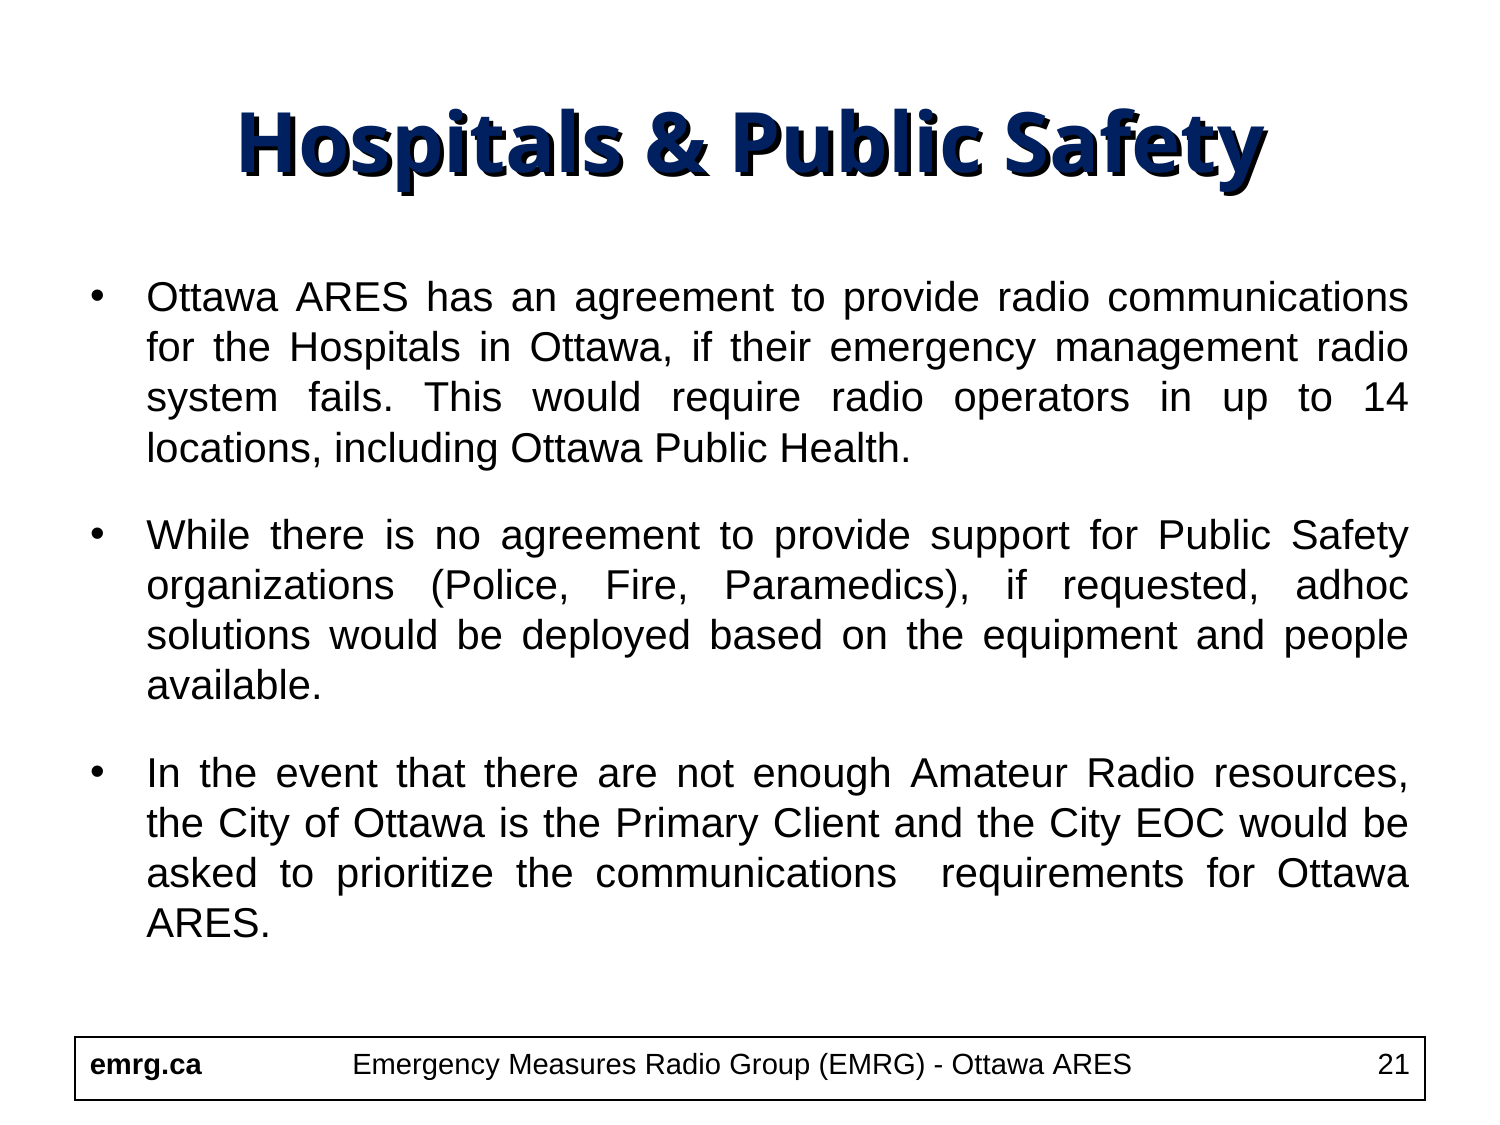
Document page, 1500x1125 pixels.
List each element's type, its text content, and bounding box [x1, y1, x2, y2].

title Hospitals & Public Safety [75, 45, 1426, 233]
text_box Emergency Measures Radio Group (EMRG) - Ottawa ARES [247, 1037, 1238, 1103]
text_box <number> [1246, 1037, 1426, 1103]
list Ottawa ARES has an agreement to provide radio communications for the Hospitals in Ottawa, if their emergency management radio system fails. This would require radio operators in up to 14 locations, including Ottawa Public Health. While there is no agreement to provide support for Public Safety organizations (Police, Fire, Paramedics), if requested, adhoc solutions would be deployed based on the equipment and people available. In the event that there are not enough Amateur Radio resources, the City of Ottawa is the Primary Client and the City EOC would be asked to prioritize the communications requirements for Ottawa ARES. [75, 262, 1426, 1005]
